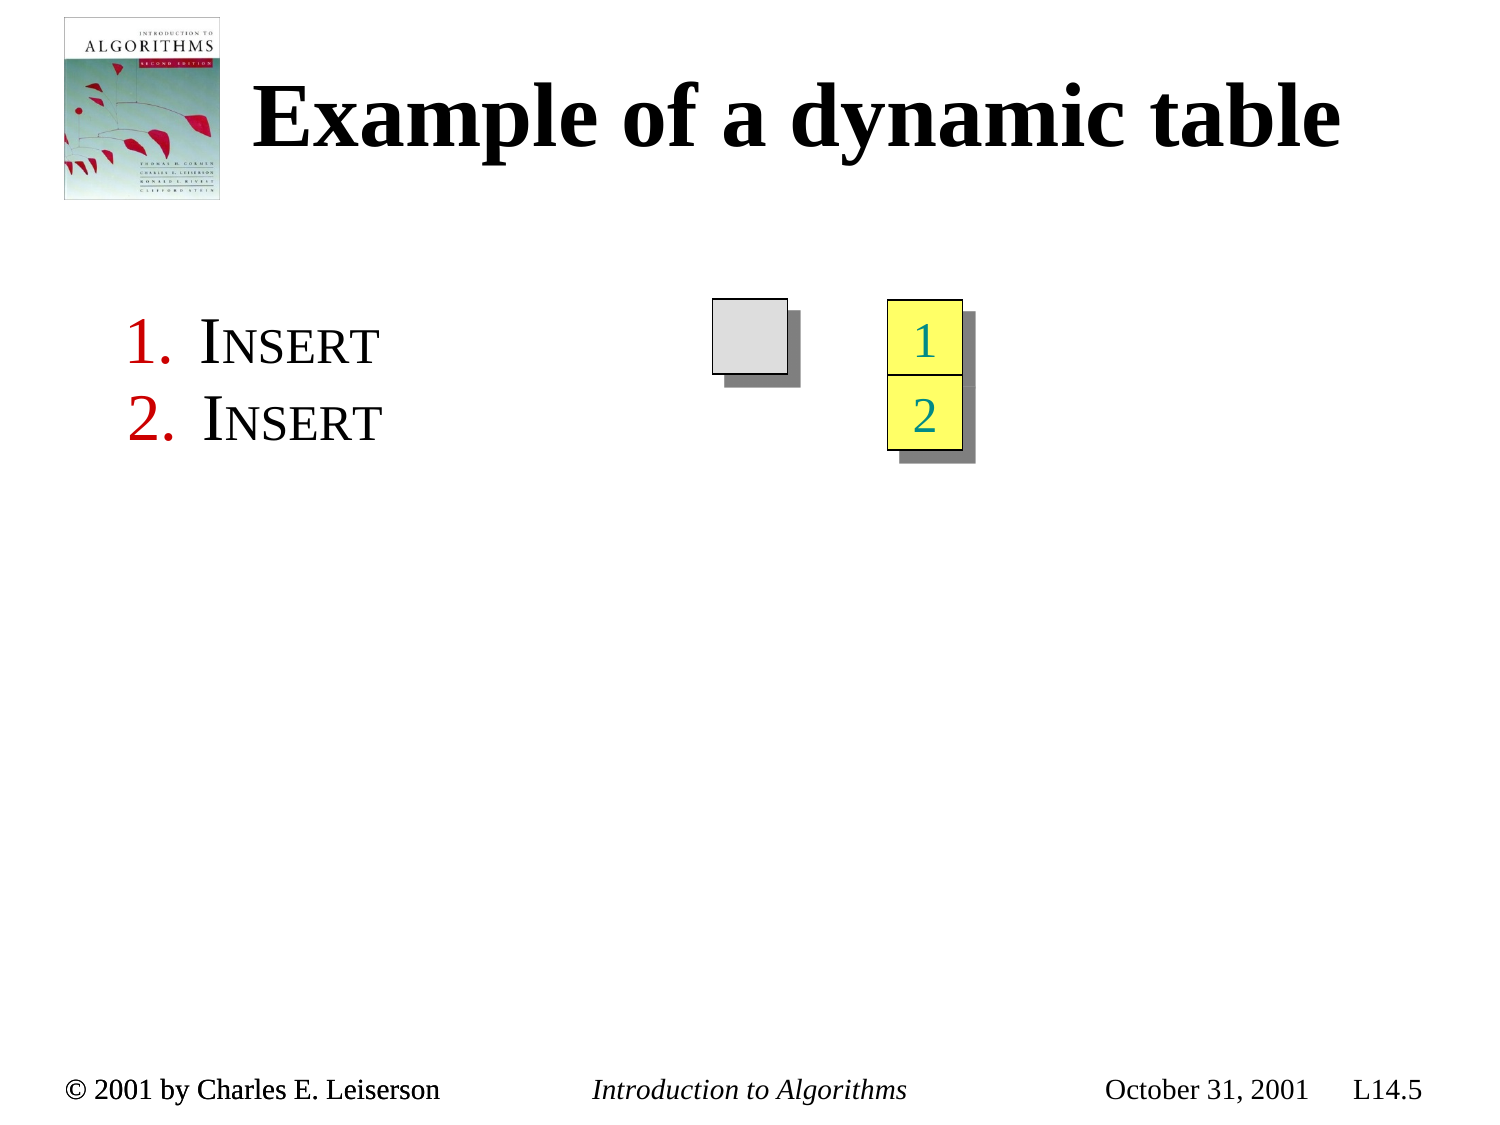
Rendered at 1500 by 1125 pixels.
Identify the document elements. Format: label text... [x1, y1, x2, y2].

text_box Introduction to Algorithms [577, 1062, 923, 1113]
text_box INSERT [109, 289, 395, 385]
text_box October 31, 2001 L14.<number> [982, 1062, 1438, 1113]
text_box 1 [887, 299, 963, 375]
text_box [712, 298, 788, 374]
text_box INSERT [112, 366, 398, 462]
picture [64, 17, 220, 200]
text_box 2 [887, 375, 963, 451]
title Example of a dynamic table [237, 24, 1475, 213]
